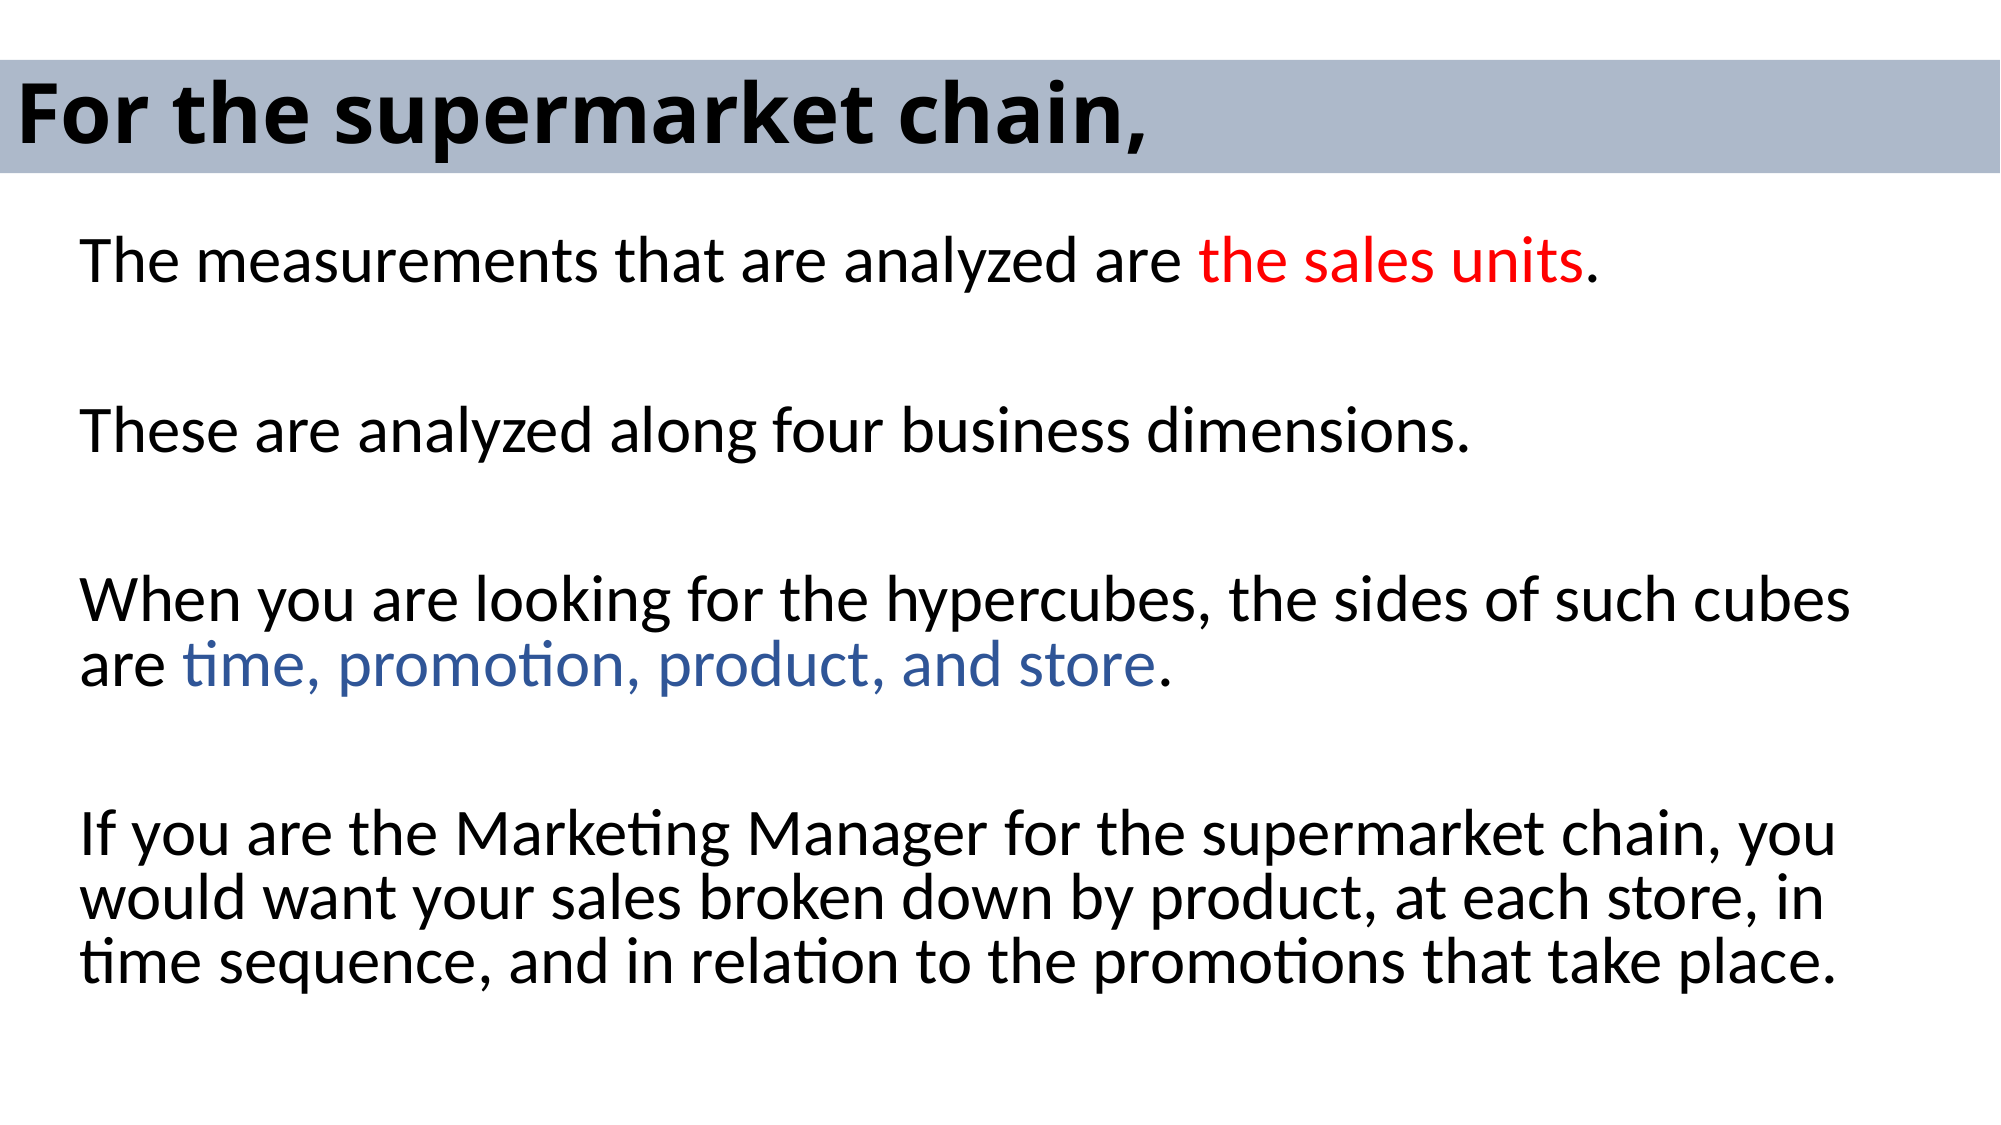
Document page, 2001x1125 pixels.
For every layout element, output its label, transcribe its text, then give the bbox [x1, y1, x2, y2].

title For the supermarket chain, [0, 59, 2000, 174]
list The measurements that are analyzed are the sales units. These are analyzed along four business dimensions. When you are looking for the hypercubes, the sides of such cubes are time, promotion, product, and store. If you are the Marketing Manager for the supermarket chain, you would want your sales broken down by product, at each store, in time sequence, and in relation to the promotions that take place. [64, 223, 1967, 1041]
